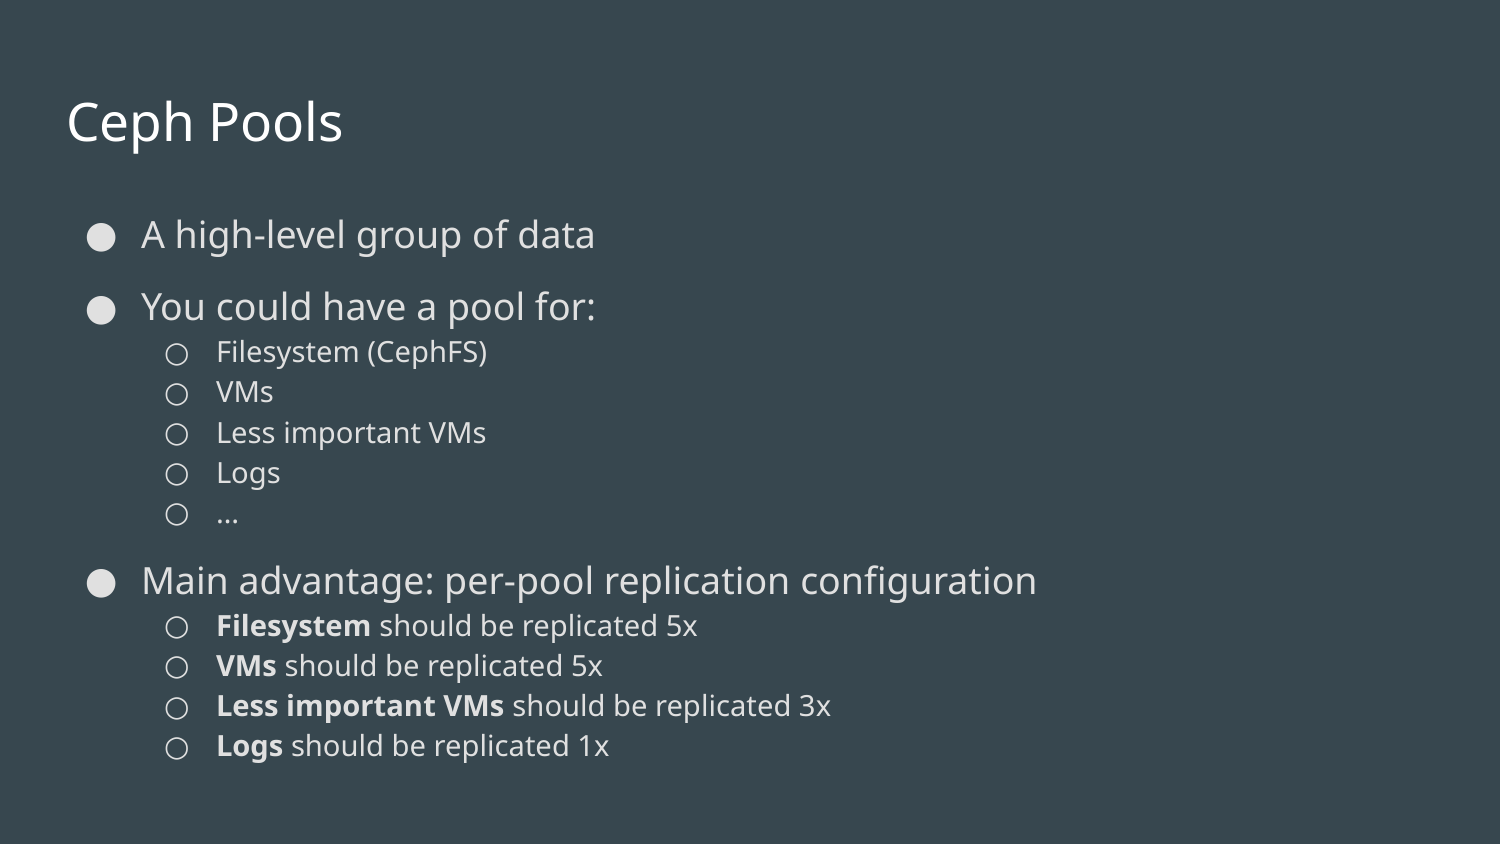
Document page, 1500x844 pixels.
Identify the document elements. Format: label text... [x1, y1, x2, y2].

list A high-level group of data You could have a pool for: Filesystem (CephFS) VMs Less important VMs Logs … Main advantage: per-pool replication configuration Filesystem should be replicated 5x VMs should be replicated 5x Less important VMs should be replicated 3x Logs should be replicated 1x [51, 189, 1449, 750]
title Ceph Pools [51, 72, 1449, 167]
